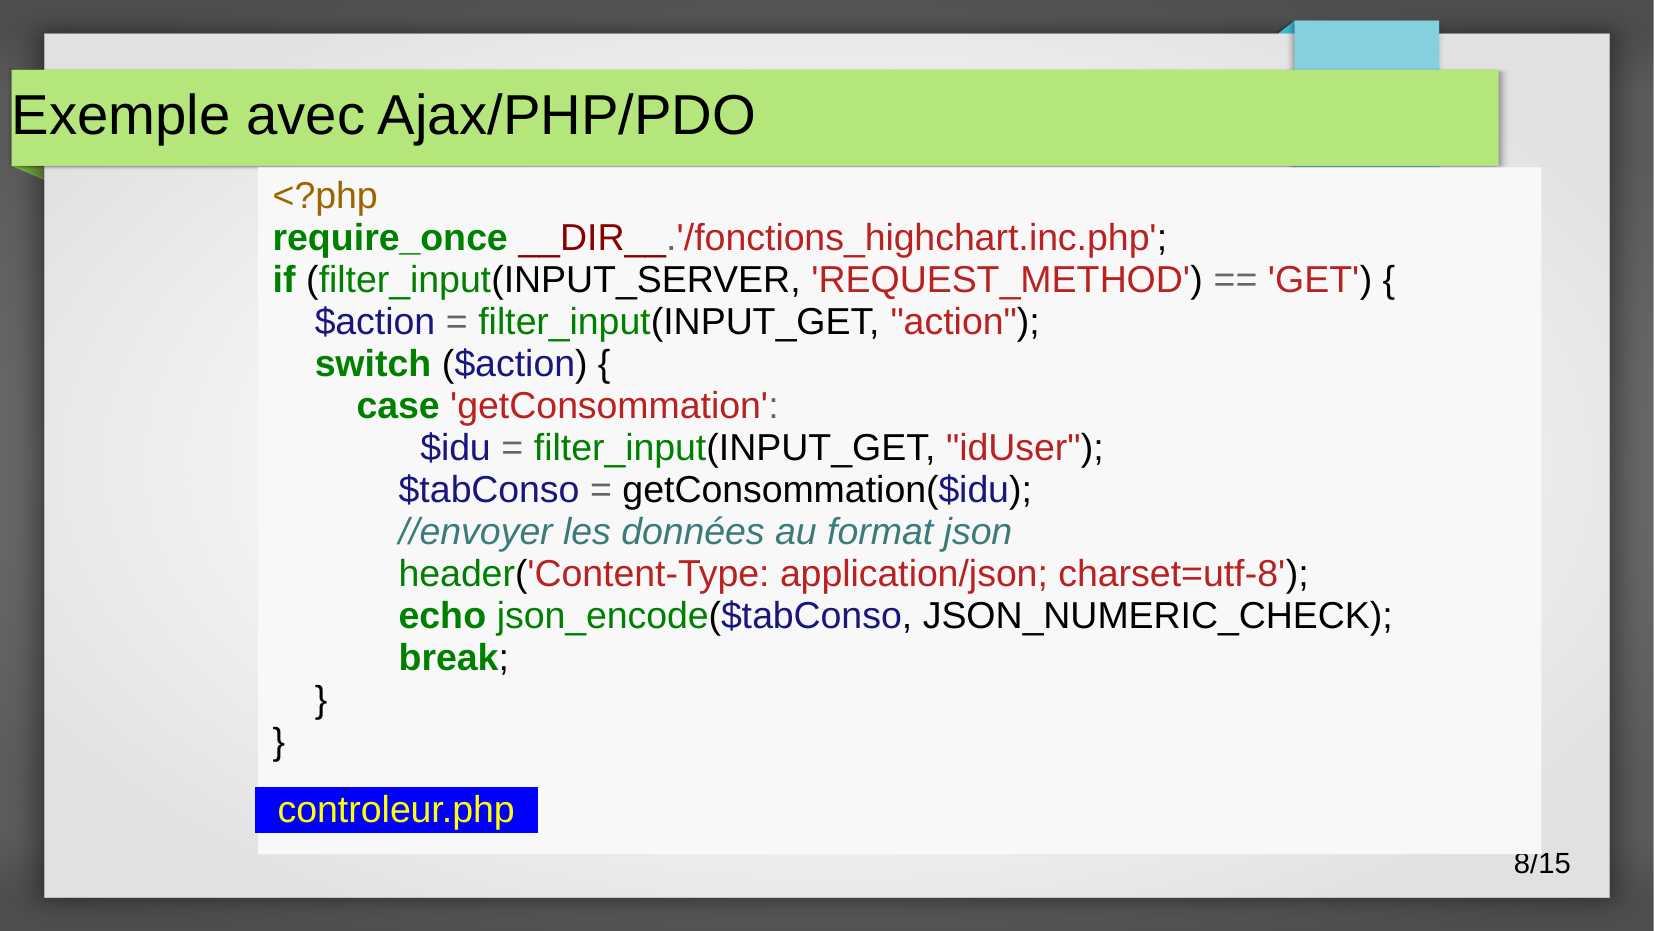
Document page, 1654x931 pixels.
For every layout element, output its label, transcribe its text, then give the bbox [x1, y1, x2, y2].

text_box controleur.php [255, 787, 538, 833]
picture [0, 0, 1654, 931]
text_box <?php require_once __DIR__.'/fonctions_highchart.inc.php'; if (filter_input(INPUT_SERVER, 'REQUEST_METHOD') == 'GET') { $action = filter_input(INPUT_GET, "action"); switch ($action) { case 'getConsommation': $idu = filter_input(INPUT_GET, "idUser"); $tabConso = getConsommation($idu); //envoyer les données au format json header('Content-Type: application/json; charset=utf-8'); echo json_encode($tabConso, JSON_NUMERIC_CHECK); break; } } [258, 167, 1542, 855]
title Exemple avec Ajax/PHP/PDO [11, 70, 1193, 160]
